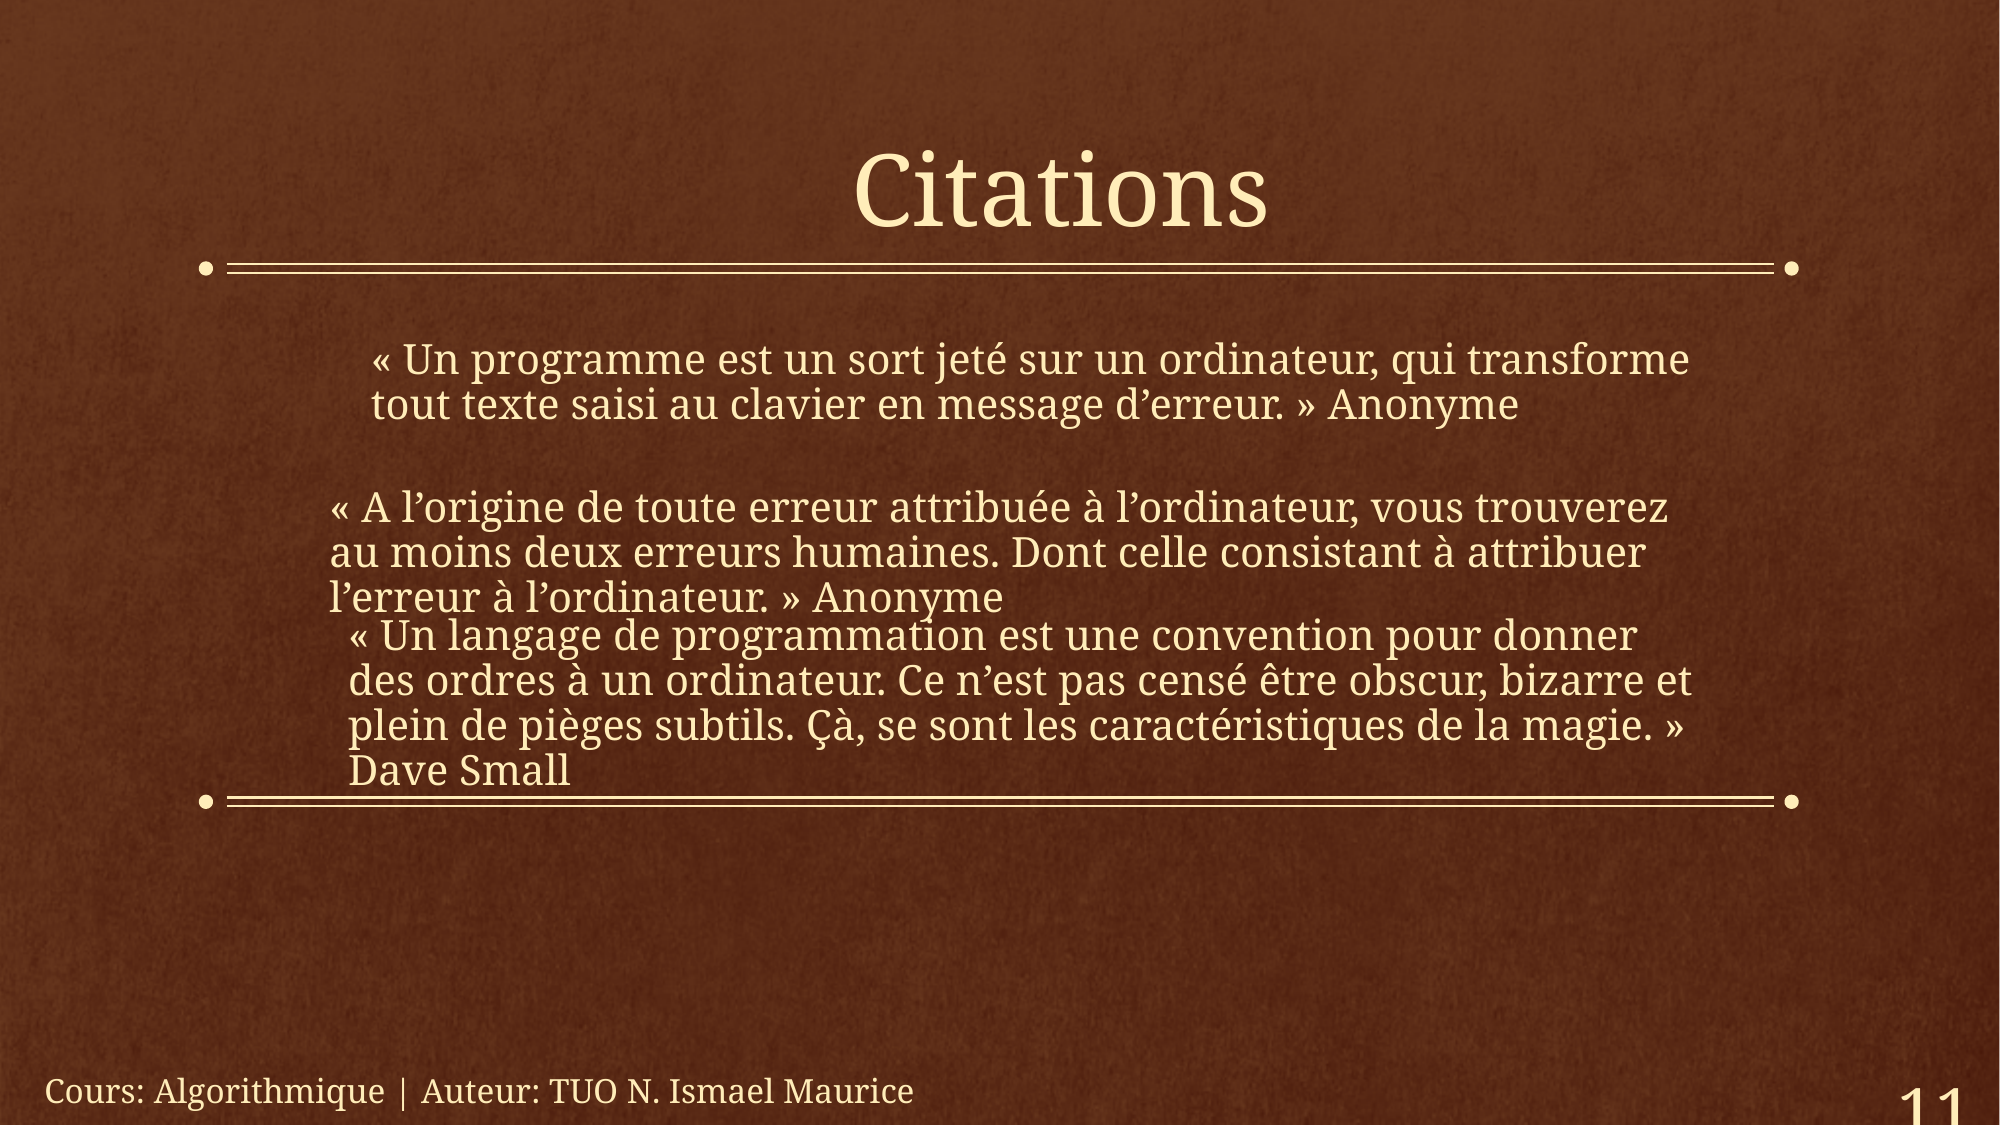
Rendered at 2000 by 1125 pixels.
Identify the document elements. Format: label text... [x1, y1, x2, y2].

text_box [1882, 1062, 2000, 1113]
text_box Citations [287, 0, 1836, 256]
title « Un programme est un sort jeté sur un ordinateur, qui transforme tout texte saisi au clavier en message d’erreur. » Anonyme [330, 314, 1732, 437]
text_box Cours: Algorithmique | Auteur: TUO N. Ismael Maurice [29, 1062, 1246, 1113]
text_box « Un langage de programmation est une convention pour donner des ordres à un ordinateur. Ce n’est pas censé être obscur, bizarre et plein de pièges subtils. Çà, se sont les caractéristiques de la magie. » Dave Small [330, 606, 1711, 760]
text_box « A l’origine de toute erreur attribuée à l’ordinateur, vous trouverez au moins deux erreurs humaines. Dont celle consistant à attribuer l’erreur à l’ordinateur. » Anonyme [309, 479, 1690, 601]
